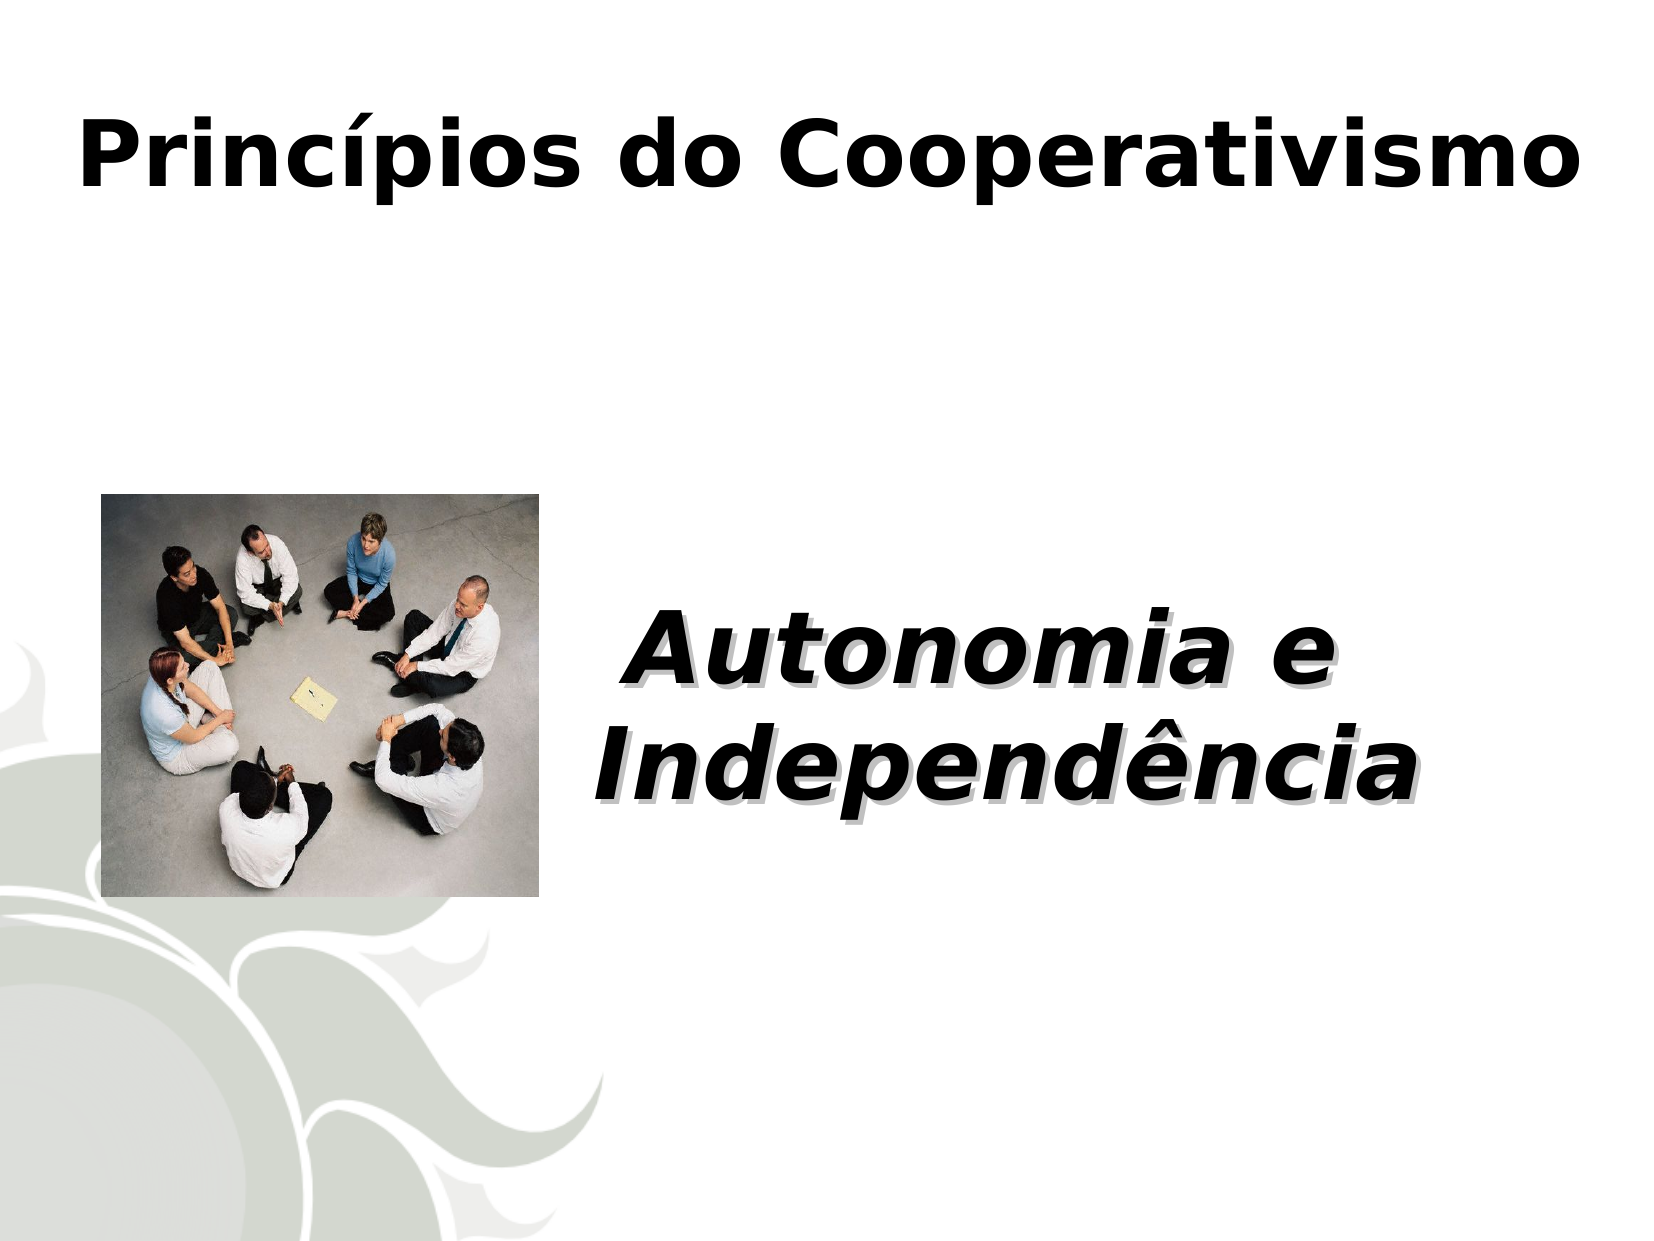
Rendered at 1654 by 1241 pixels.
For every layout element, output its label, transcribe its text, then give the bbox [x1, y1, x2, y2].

title Princípios do Cooperativismo [59, 51, 1602, 259]
list Autonomia e Independência [472, 590, 1475, 824]
picture [0, 494, 644, 1241]
